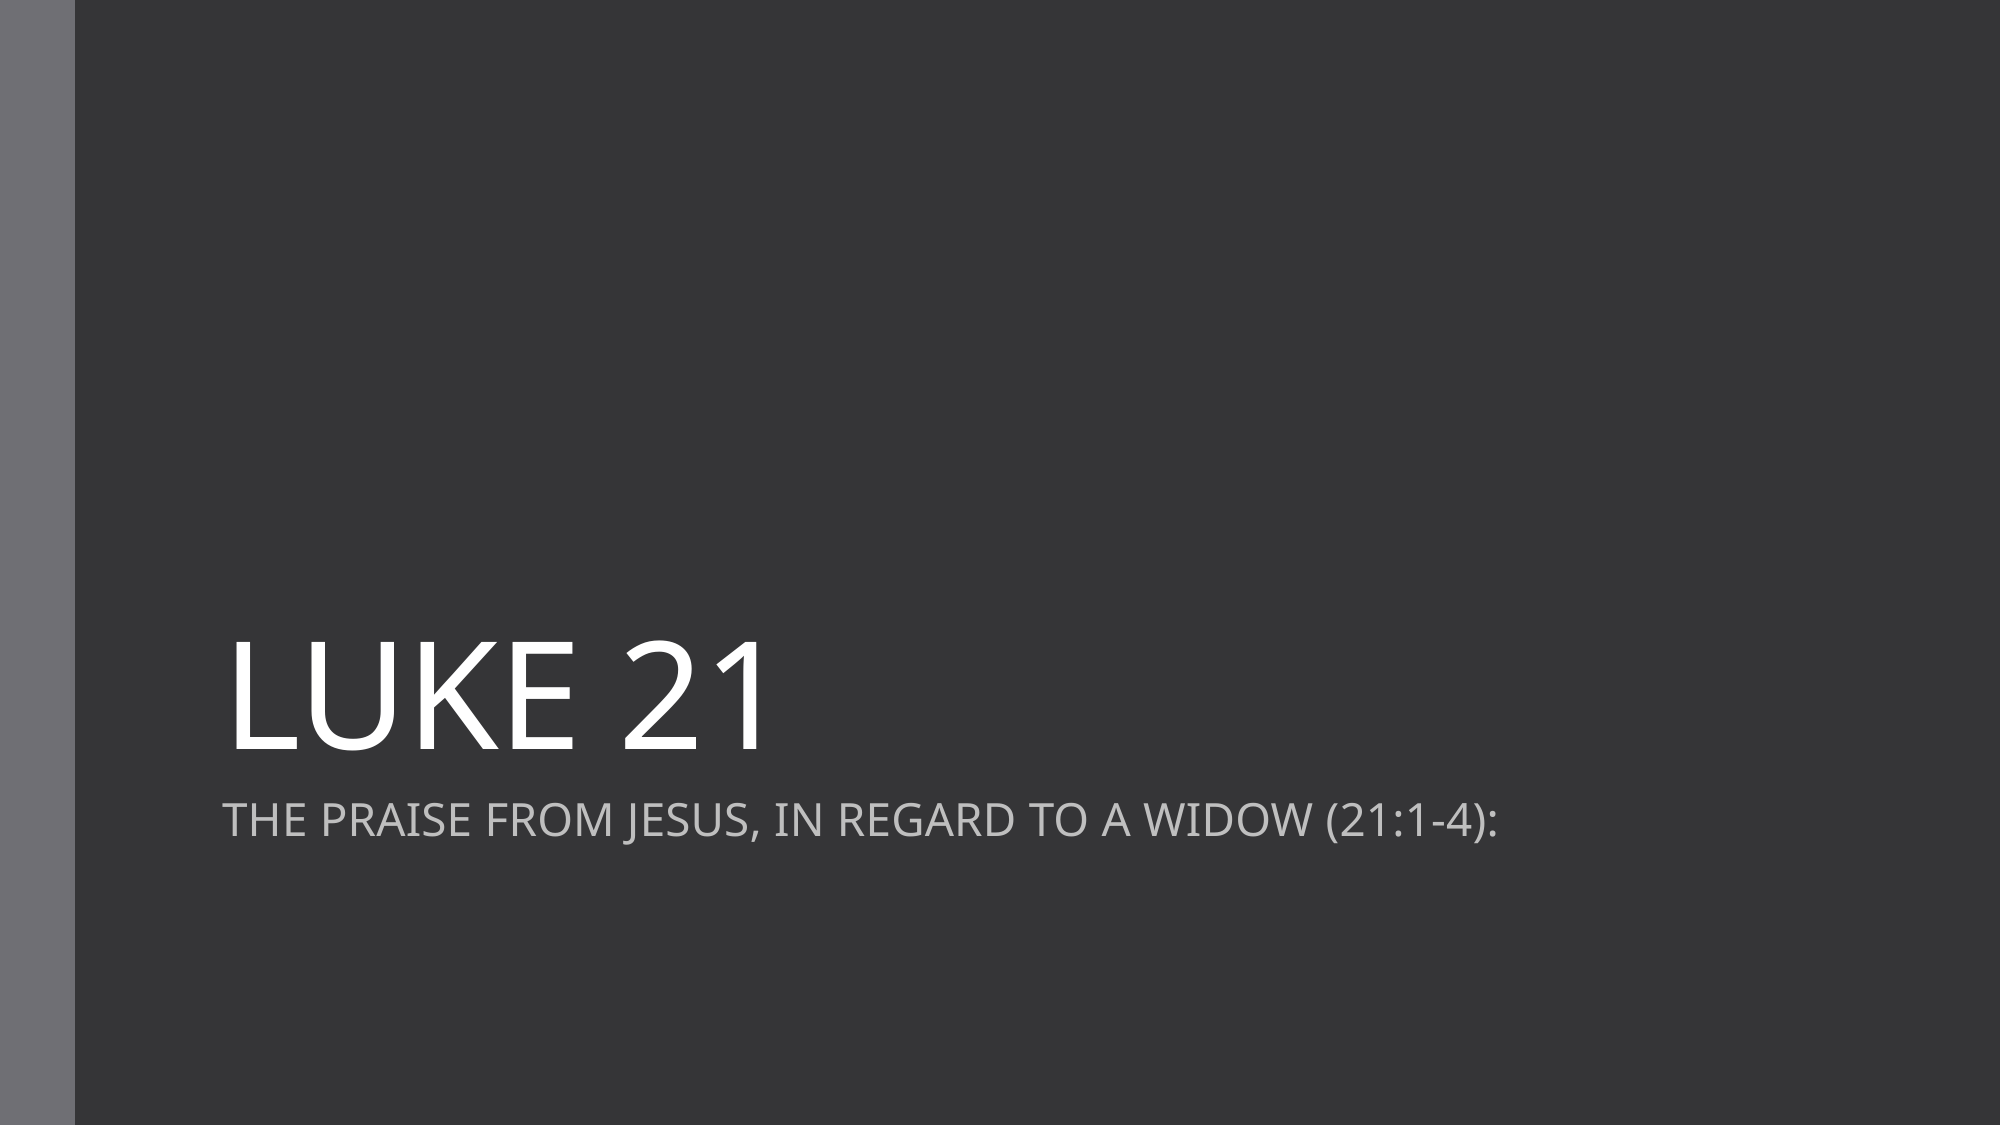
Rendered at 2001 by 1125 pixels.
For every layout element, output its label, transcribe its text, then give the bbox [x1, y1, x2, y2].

title LUKE 21 [206, 124, 1752, 787]
subtitle THE PRAISE FROM JESUS, IN REGARD TO A WIDOW (21:1-4): [206, 787, 1752, 1066]
